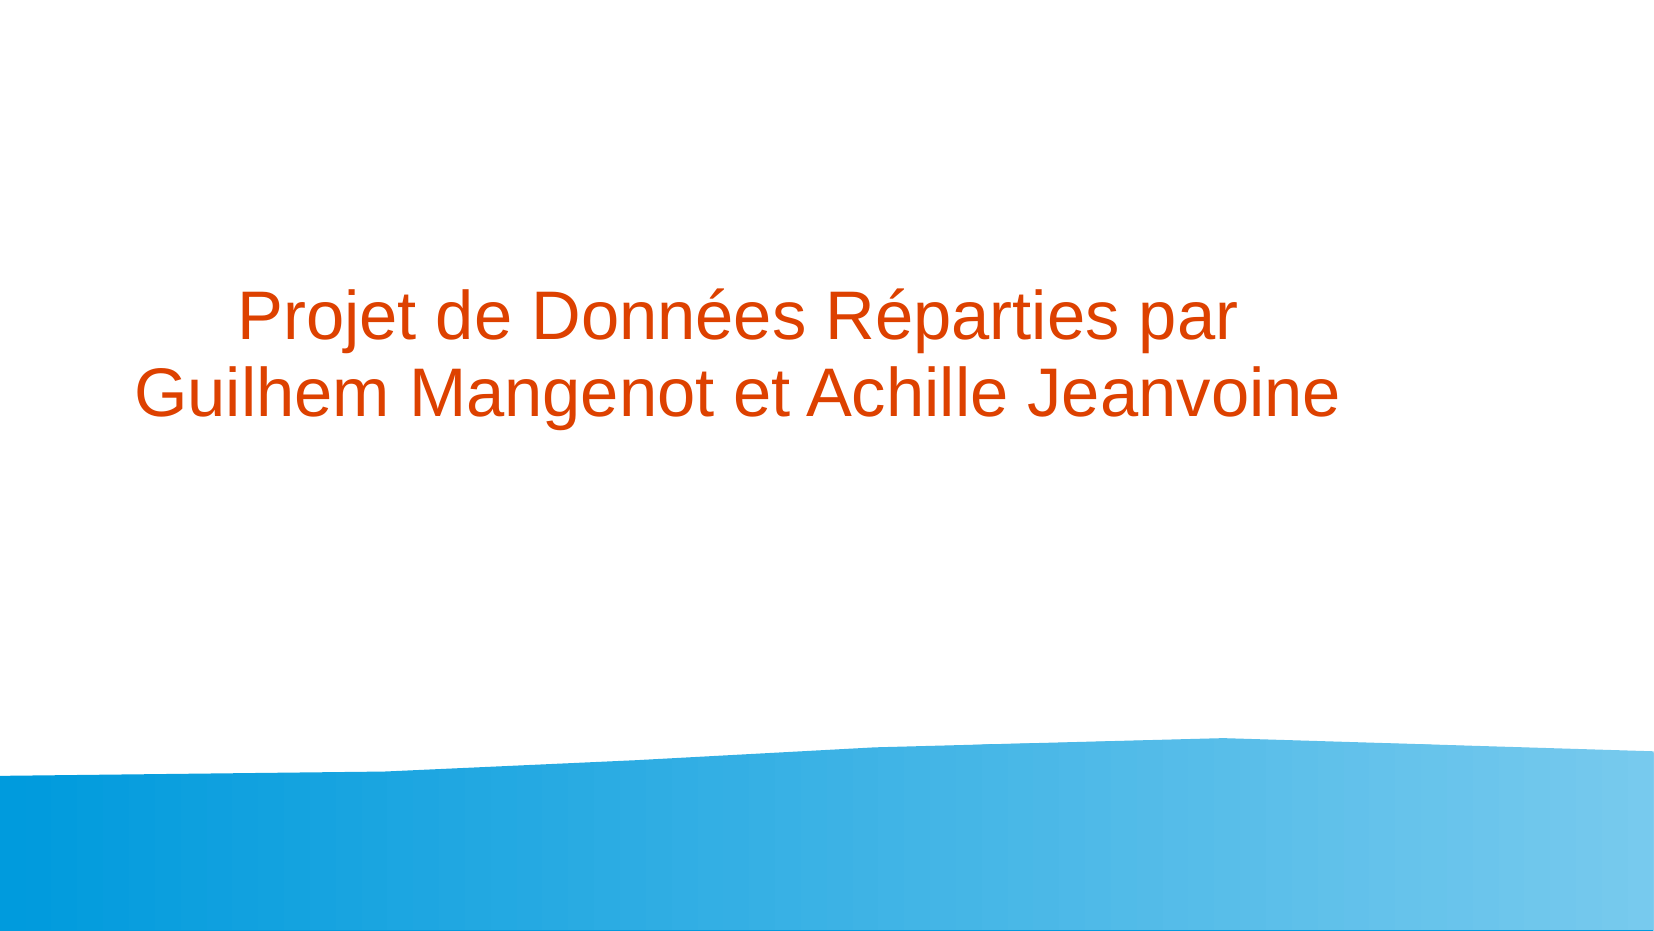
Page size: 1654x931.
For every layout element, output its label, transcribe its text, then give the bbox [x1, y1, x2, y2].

title Projet de Données Réparties par Guilhem Mangenot et Achille Jeanvoine [0, 265, 1477, 443]
